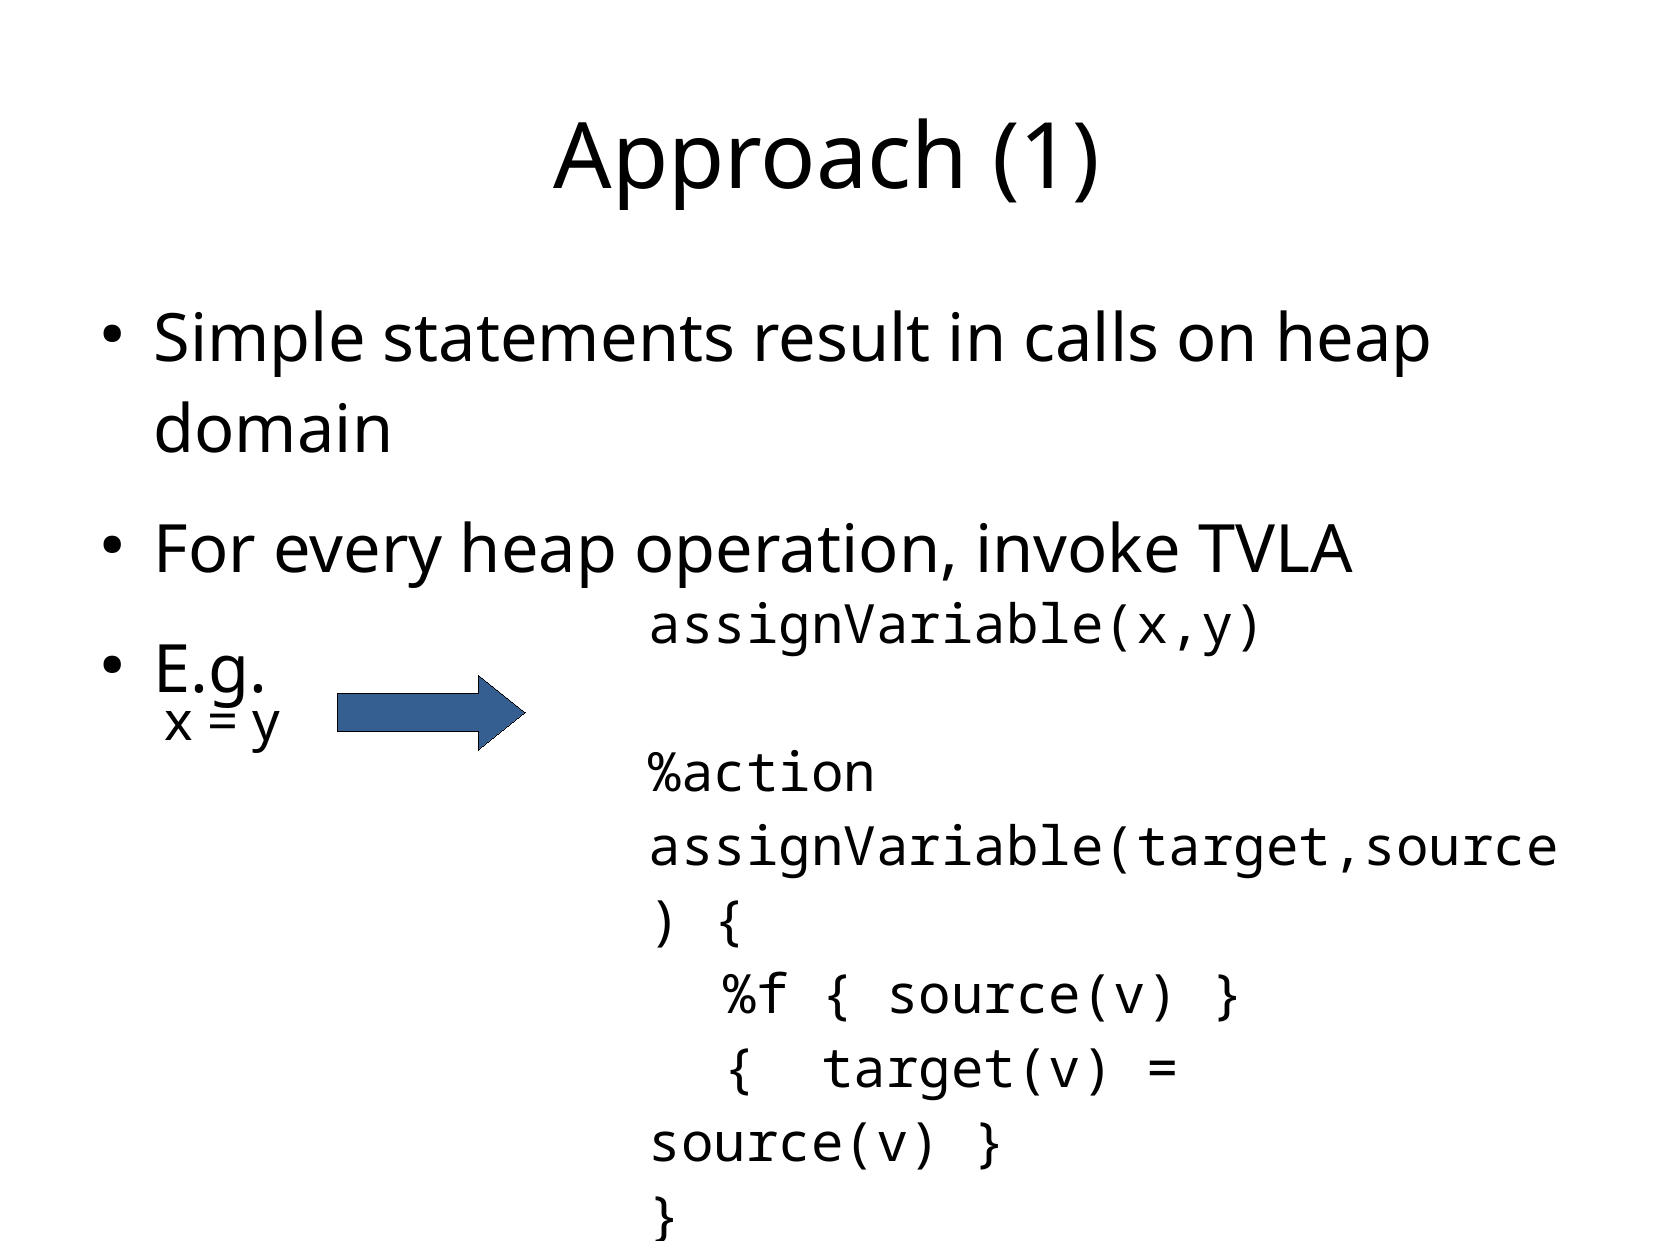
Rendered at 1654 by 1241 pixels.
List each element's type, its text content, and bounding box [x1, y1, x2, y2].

text_box [337, 675, 526, 751]
list Simple statements result in calls on heap domain For every heap operation, invoke TVLA E.g. [82, 290, 1571, 1109]
text_box assignVariable(x,y) %action assignVariable(target,source) { %f { source(v) } { target(v) = source(v) } } [633, 578, 1576, 1172]
title Approach (1) [82, 49, 1571, 257]
text_box x = y [150, 675, 601, 756]
